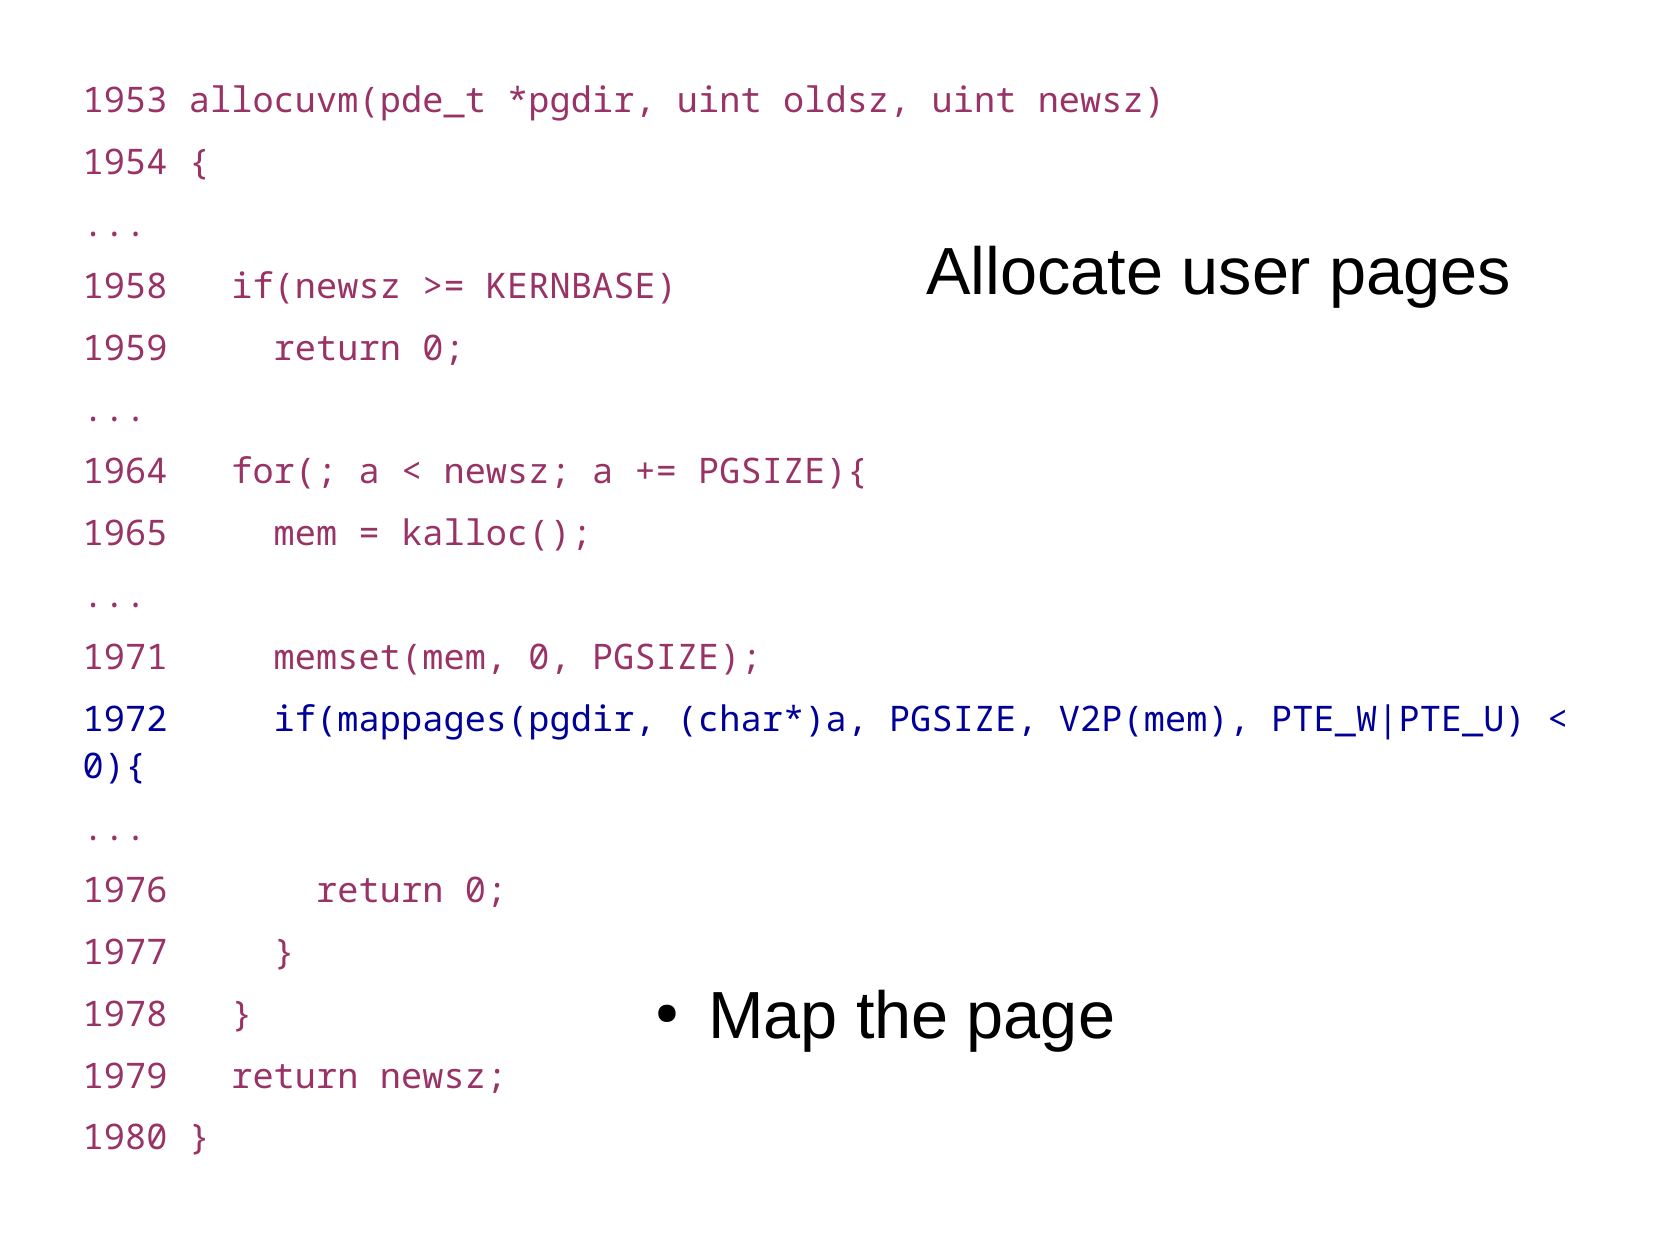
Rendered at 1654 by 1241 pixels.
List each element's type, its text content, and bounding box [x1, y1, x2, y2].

title Allocate user pages [825, 167, 1613, 376]
list 1953 allocuvm(pde_t *pgdir, uint oldsz, uint newsz) 1954 { ... 1958 if(newsz >= KERNBASE) 1959 return 0; ... 1964 for(; a < newsz; a += PGSIZE){ 1965 mem = kalloc(); ... 1971 memset(mem, 0, PGSIZE); 1972 if(mappages(pgdir, (char*)a, PGSIZE, V2P(mem), PTE_W|PTE_U) < 0){ ... 1976 return 0; 1977 } 1978 } 1979 return newsz; 1980 } [82, 75, 1571, 1163]
list Map the page [637, 978, 1530, 1126]
